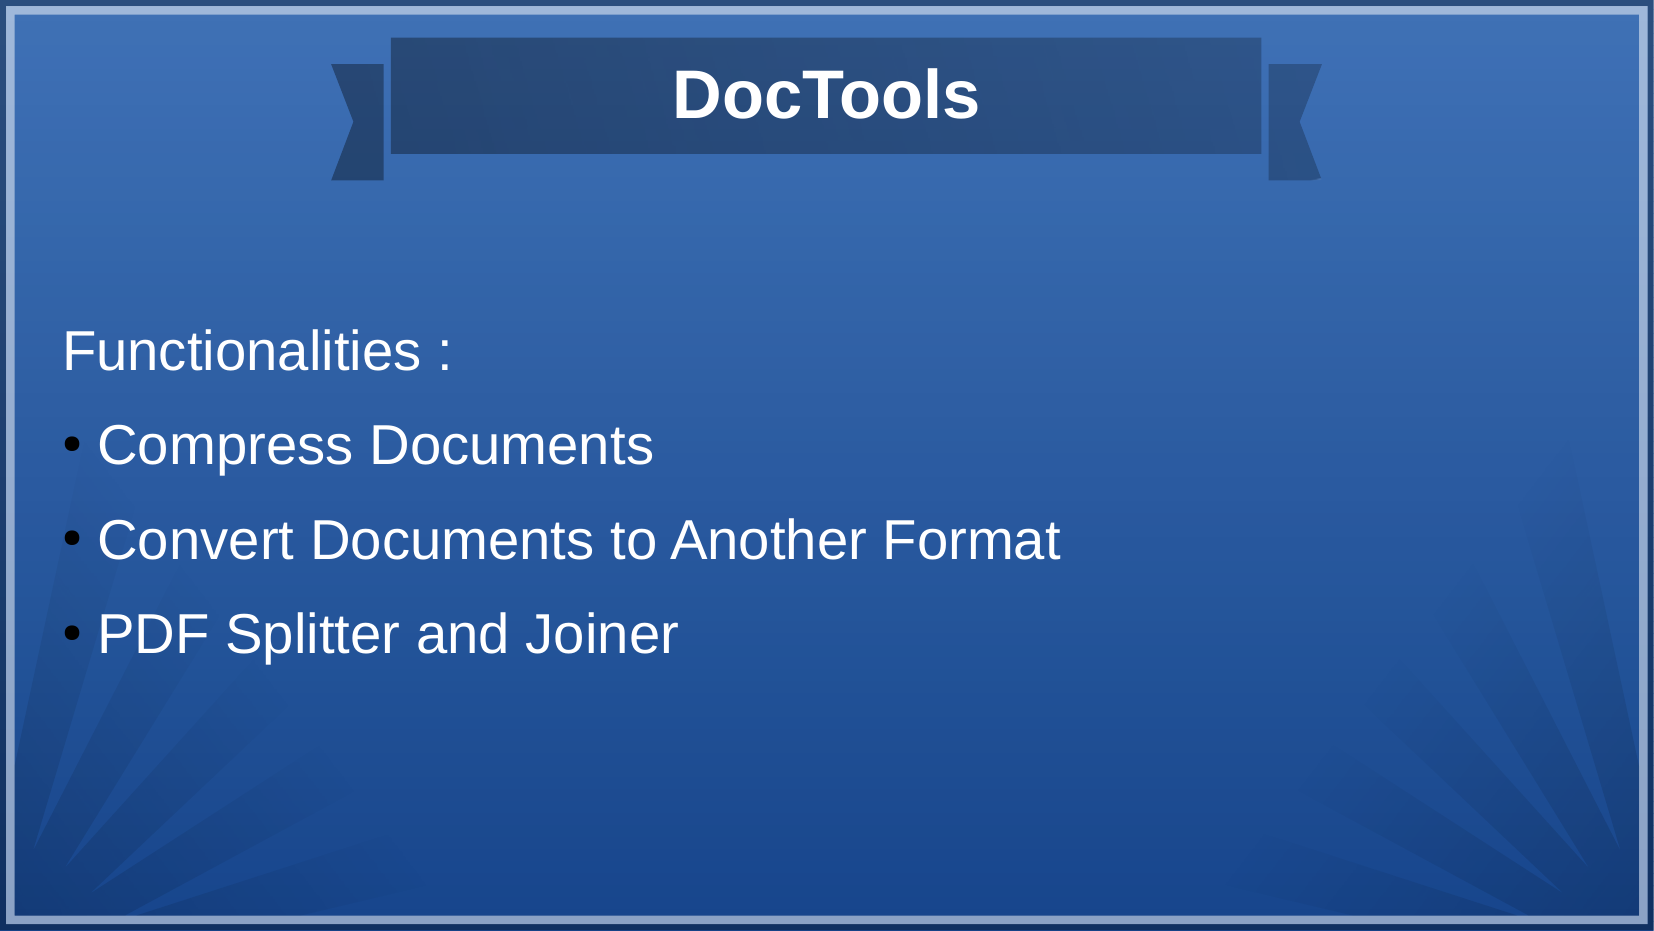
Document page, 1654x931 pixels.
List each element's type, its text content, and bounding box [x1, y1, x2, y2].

title DocTools [389, 35, 1264, 154]
text_box Functionalities : Compress Documents Convert Documents to Another Format PDF Splitter and Joiner [47, 280, 1595, 768]
